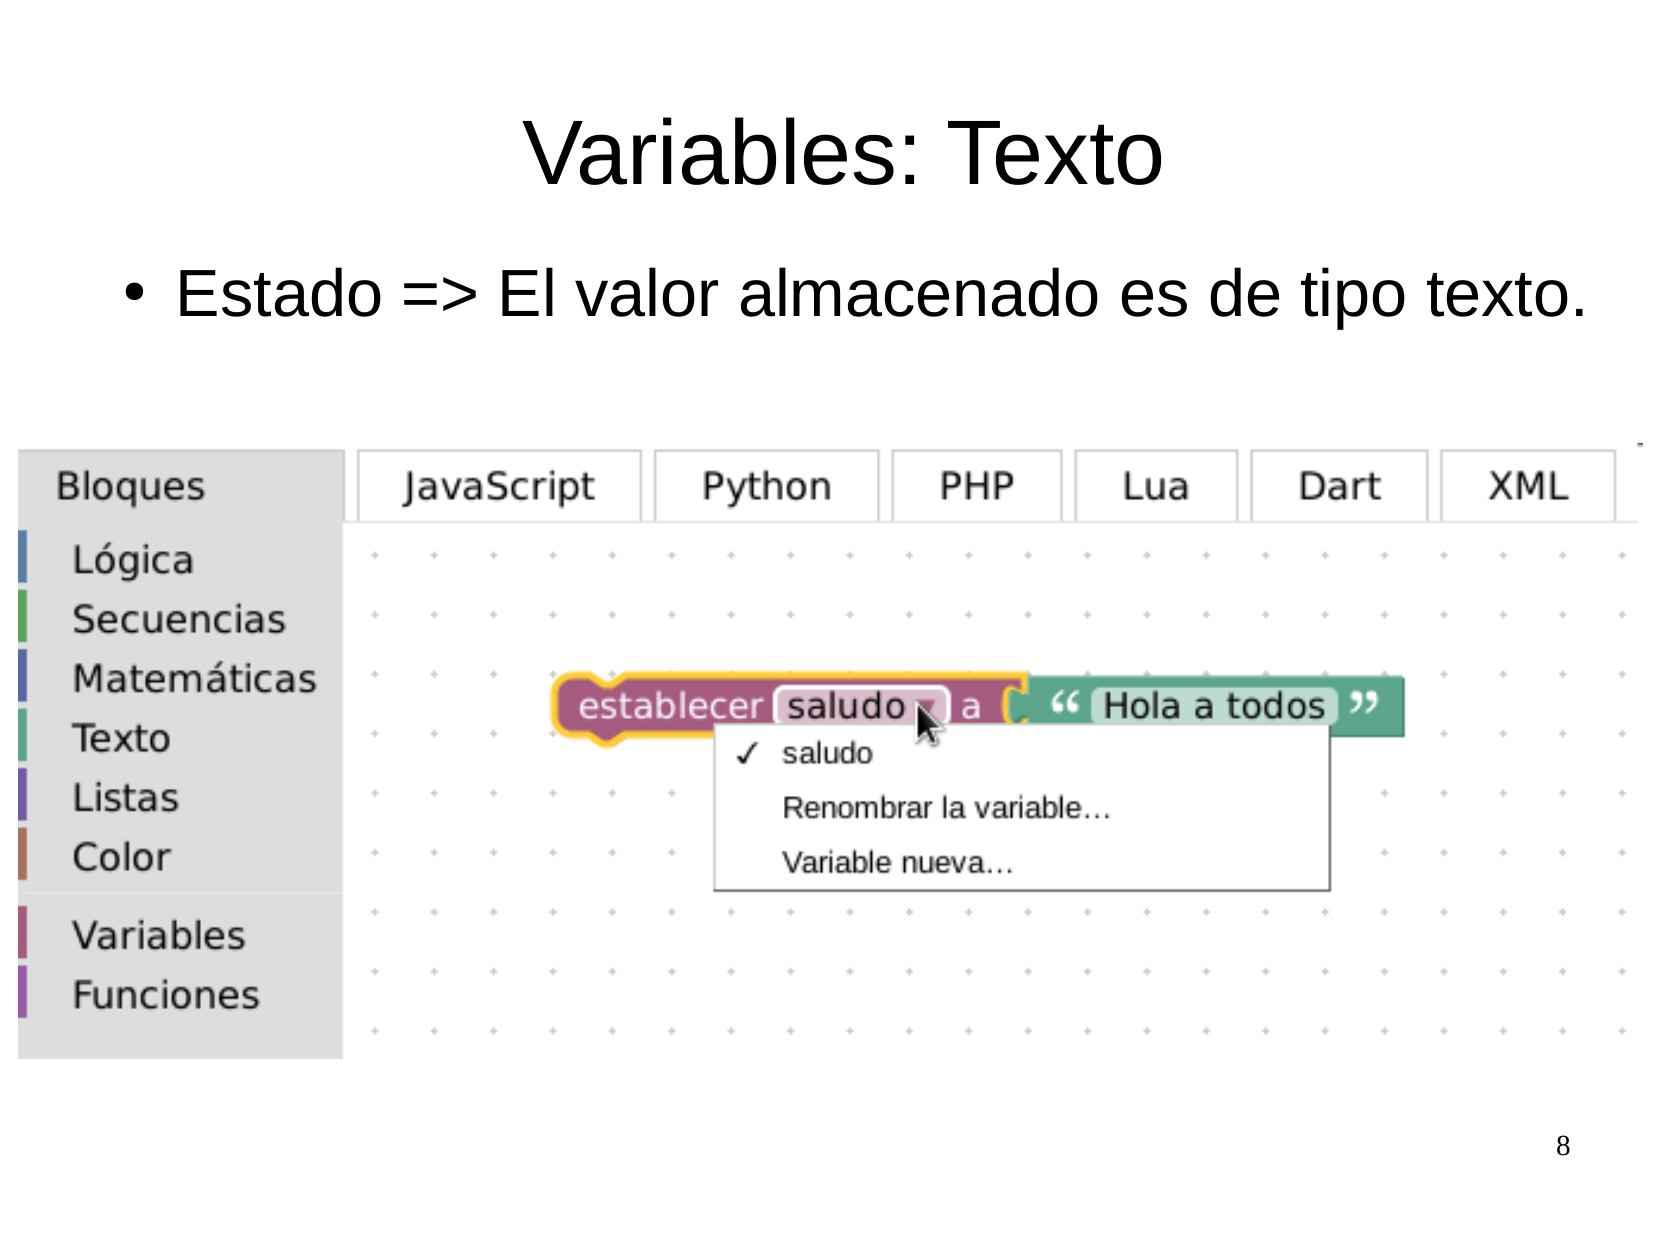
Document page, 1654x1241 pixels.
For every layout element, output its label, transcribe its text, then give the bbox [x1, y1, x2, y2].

picture [18, 443, 1643, 1059]
title Variables: Texto [82, 49, 1571, 257]
list Estado => El valor almacenado es de tipo texto. [105, 255, 1594, 443]
